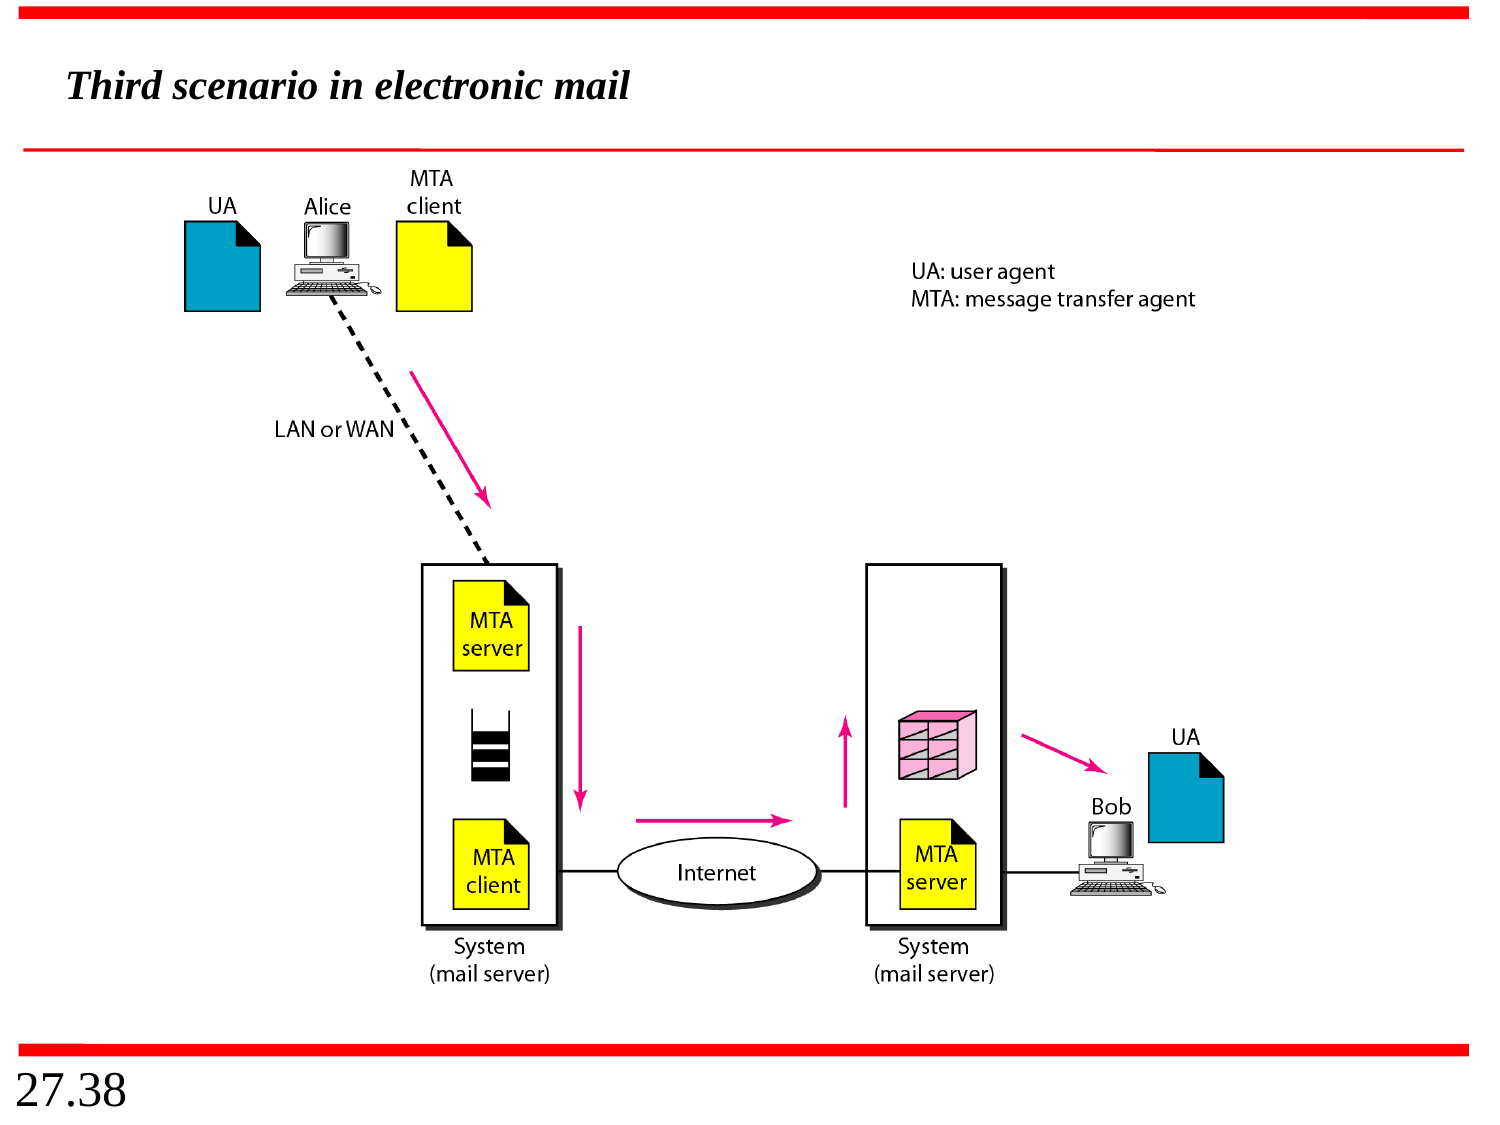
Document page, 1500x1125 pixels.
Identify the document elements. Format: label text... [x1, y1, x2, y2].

text_box Third scenario in electronic mail [50, 50, 646, 116]
picture [184, 166, 1225, 988]
